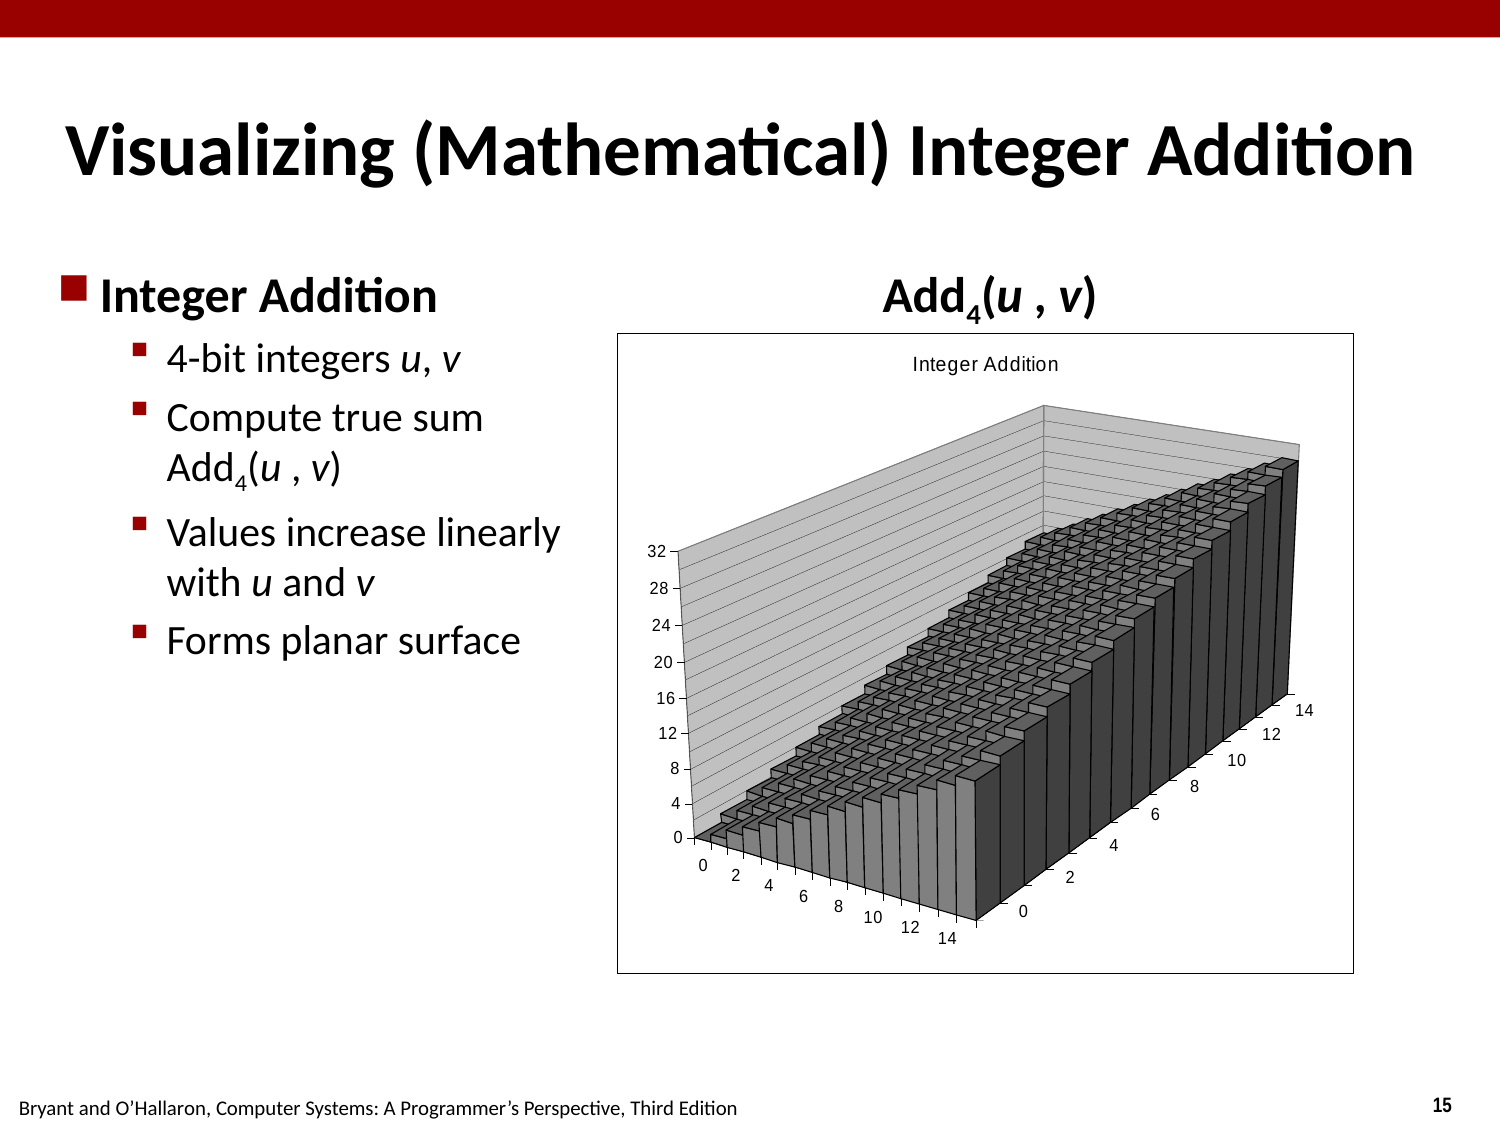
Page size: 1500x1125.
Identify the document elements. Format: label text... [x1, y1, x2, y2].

list Integer Addition 4-bit integers u, v Compute true sum Add4(u , v) Values increase linearly with u and v Forms planar surface [47, 255, 588, 1113]
title Visualizing (Mathematical) Integer Addition [50, 99, 1500, 192]
text_box Add4(u , v) [867, 255, 1113, 329]
picture [612, 329, 1361, 980]
